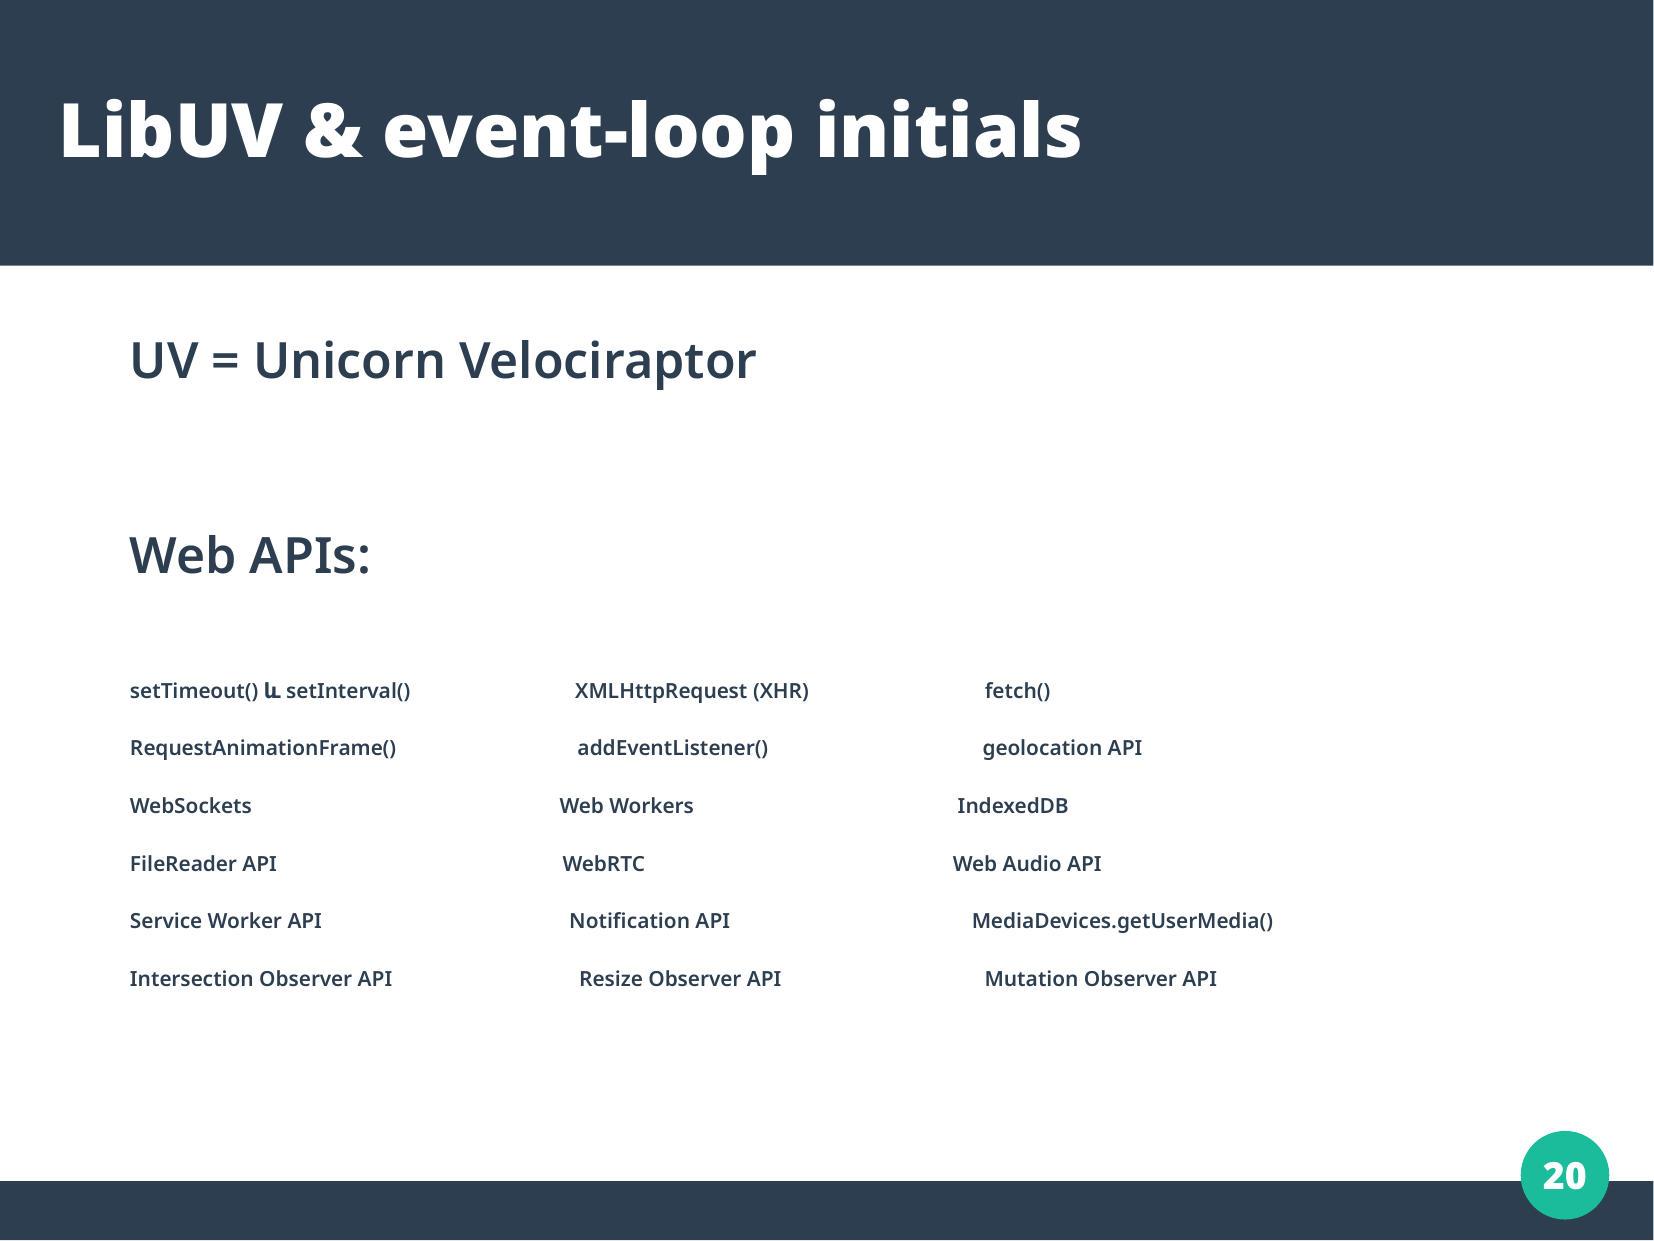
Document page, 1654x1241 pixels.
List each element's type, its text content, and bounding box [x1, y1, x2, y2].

list UV = Unicorn Velociraptor Web APIs: setTimeout() և setInterval() XMLHttpRequest (XHR) fetch() RequestAnimationFrame() addEventListener() geolocation API WebSockets Web Workers IndexedDB FileReader API WebRTC Web Audio API Service Worker API Notification API MediaDevices.getUserMedia() Intersection Observer API Resize Observer API Mutation Observer API [59, 324, 1595, 1152]
title LibUV & event-loop initials [59, 49, 1595, 207]
